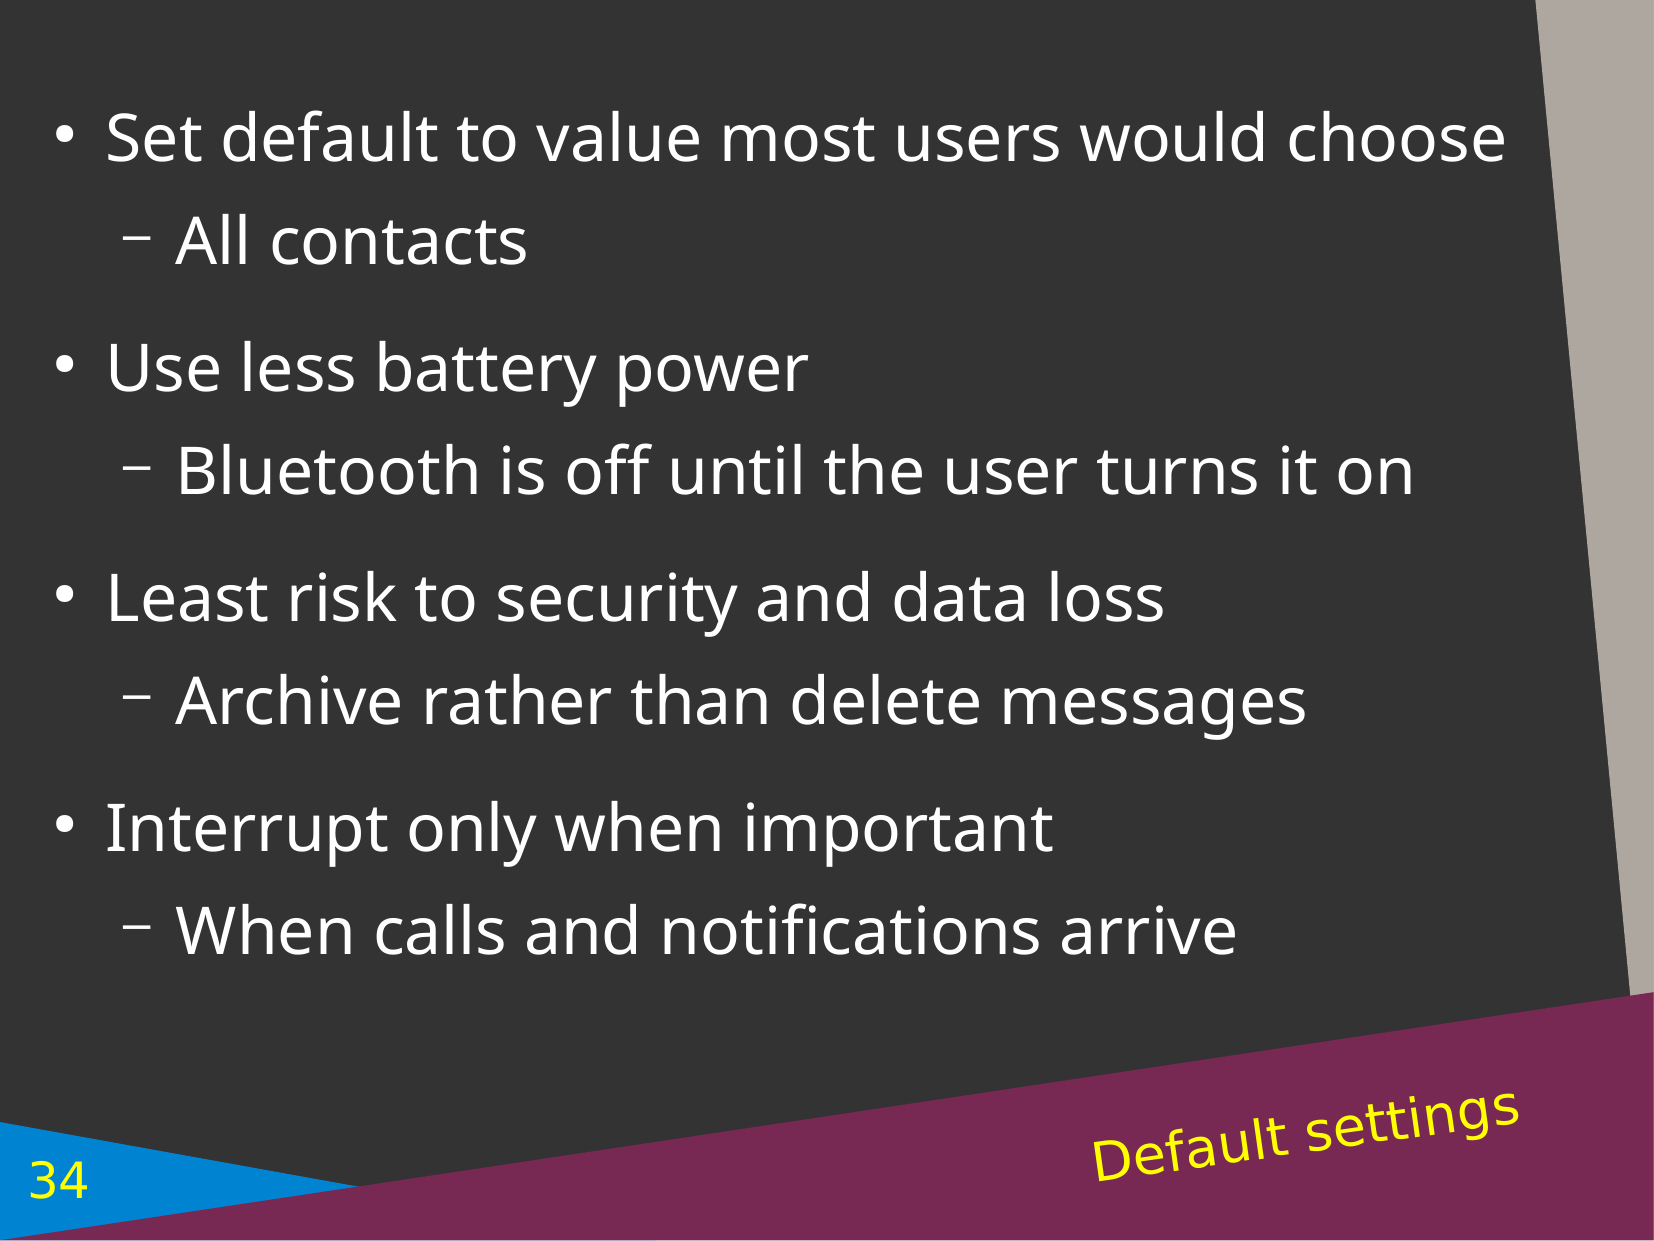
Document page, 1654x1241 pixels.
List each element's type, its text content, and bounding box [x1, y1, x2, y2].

list Set default to value most users would choose All contacts Use less battery power Bluetooth is off until the user turns it on Least risk to security and data loss Archive rather than delete messages Interrupt only when important When calls and notifications arrive [35, 59, 1524, 993]
title Default settings [956, 995, 1654, 1241]
